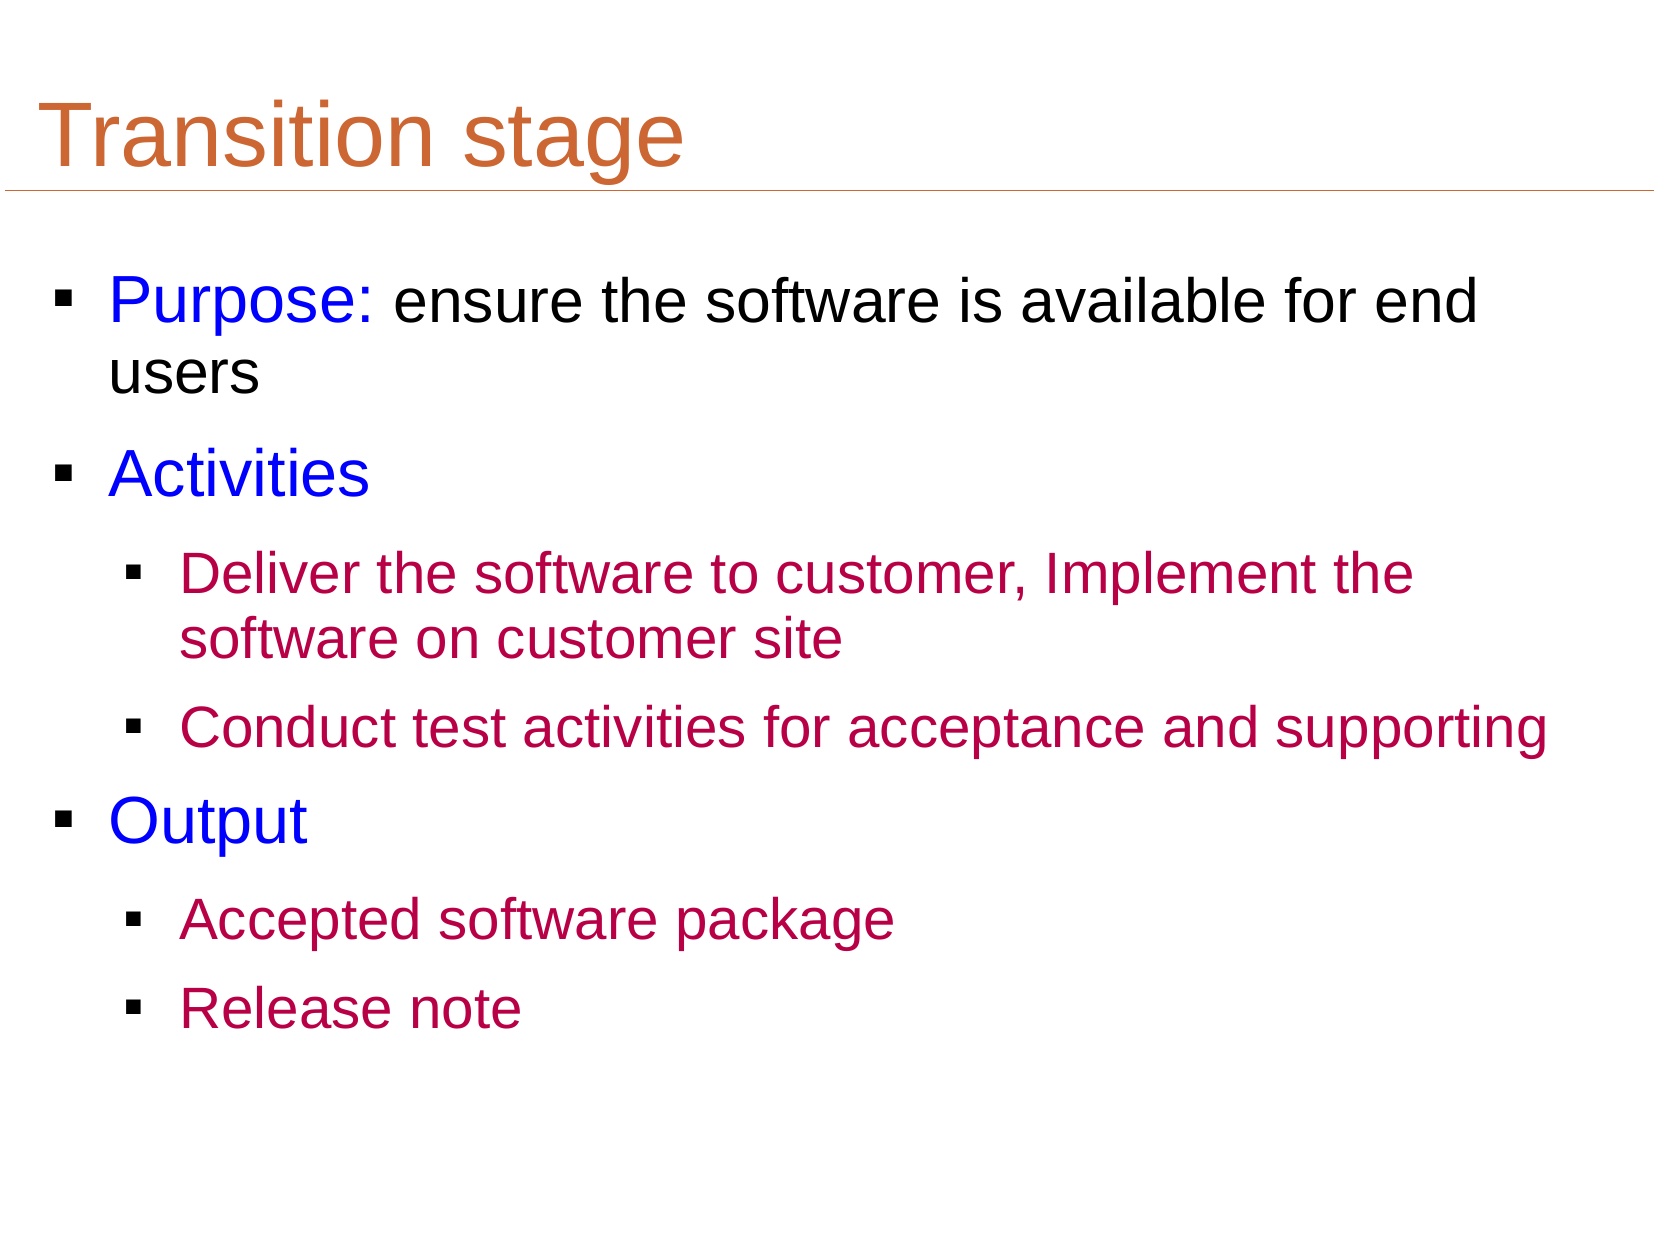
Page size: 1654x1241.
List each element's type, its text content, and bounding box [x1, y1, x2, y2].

title Transition stage [37, 31, 1651, 239]
list Purpose: ensure the software is available for end users Activities Deliver the software to customer, Implement the software on customer site Conduct test activities for acceptance and supporting Output Accepted software package Release note [37, 262, 1651, 1163]
